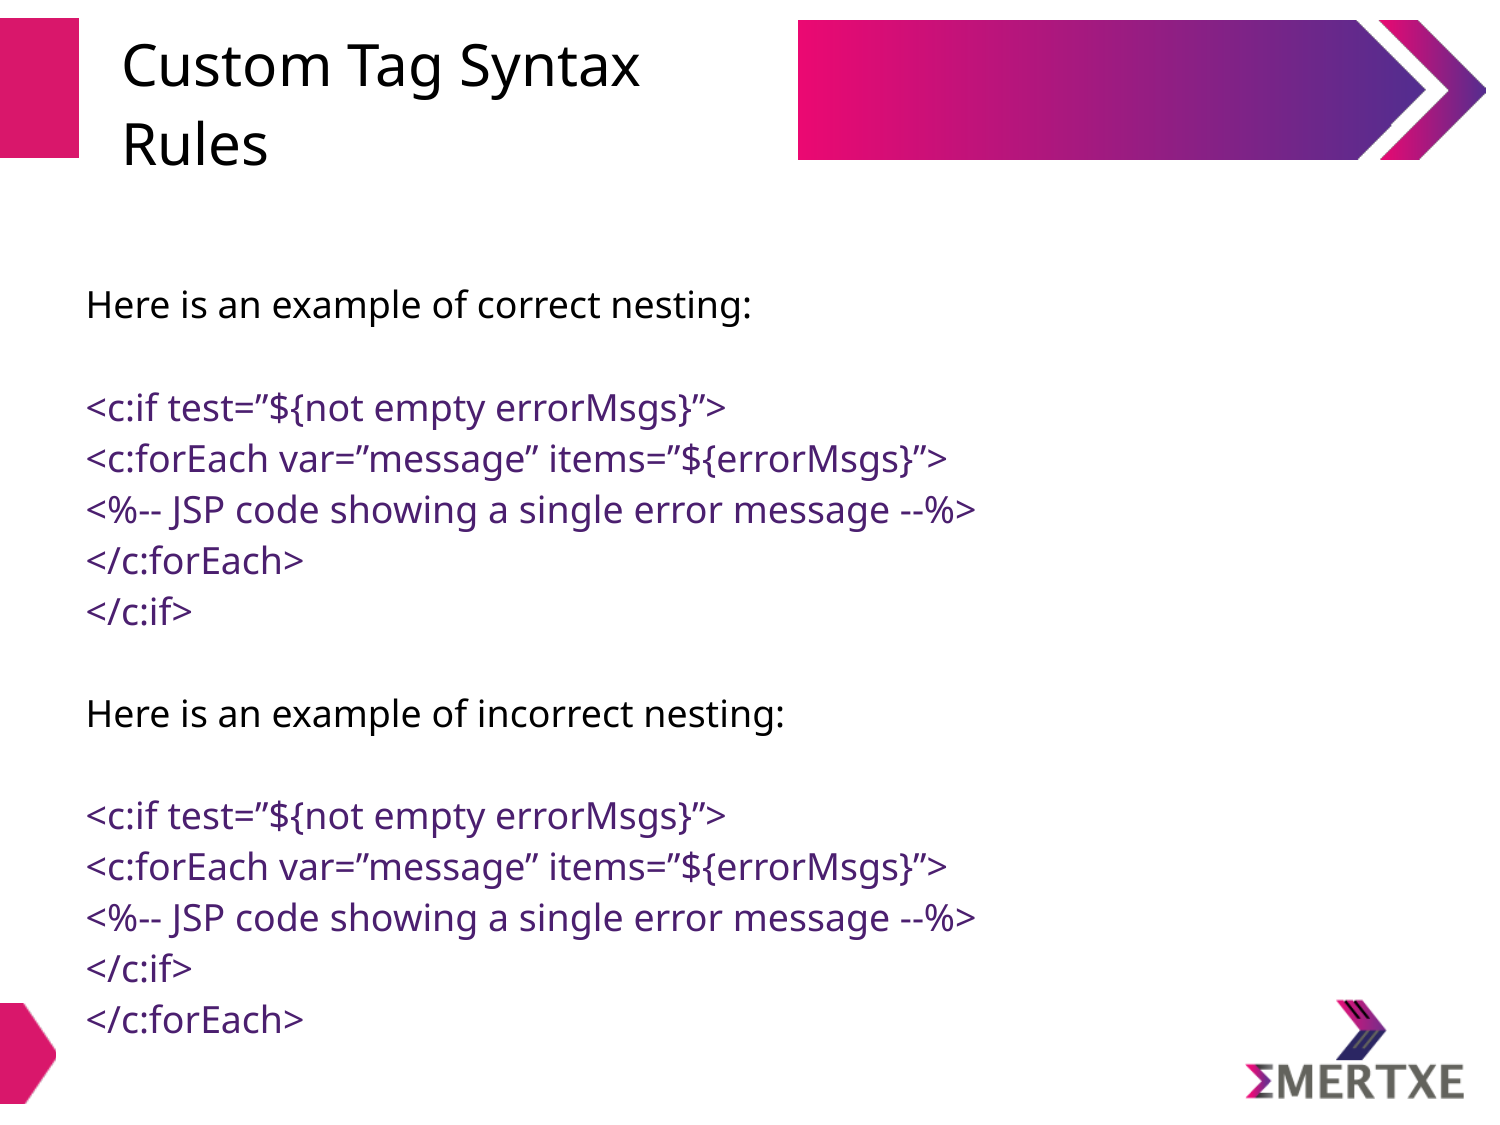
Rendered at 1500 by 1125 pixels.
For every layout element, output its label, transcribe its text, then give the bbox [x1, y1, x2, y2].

picture [1245, 996, 1465, 1099]
picture [798, 20, 1486, 160]
text_box Custom Tag Syntax Rules [106, 16, 721, 168]
text_box Here is an example of correct nesting: <c:if test=”${not empty errorMsgs}”> <c:forEach var=”message” items=”${errorMsgs}”> <%-- JSP code showing a single error message --%> </c:forEach> </c:if> Here is an example of incorrect nesting: <c:if test=”${not empty errorMsgs}”> <c:forEach var=”message” items=”${errorMsgs}”> <%-- JSP code showing a single error message --%> </c:if> </c:forEach> [70, 271, 1371, 947]
